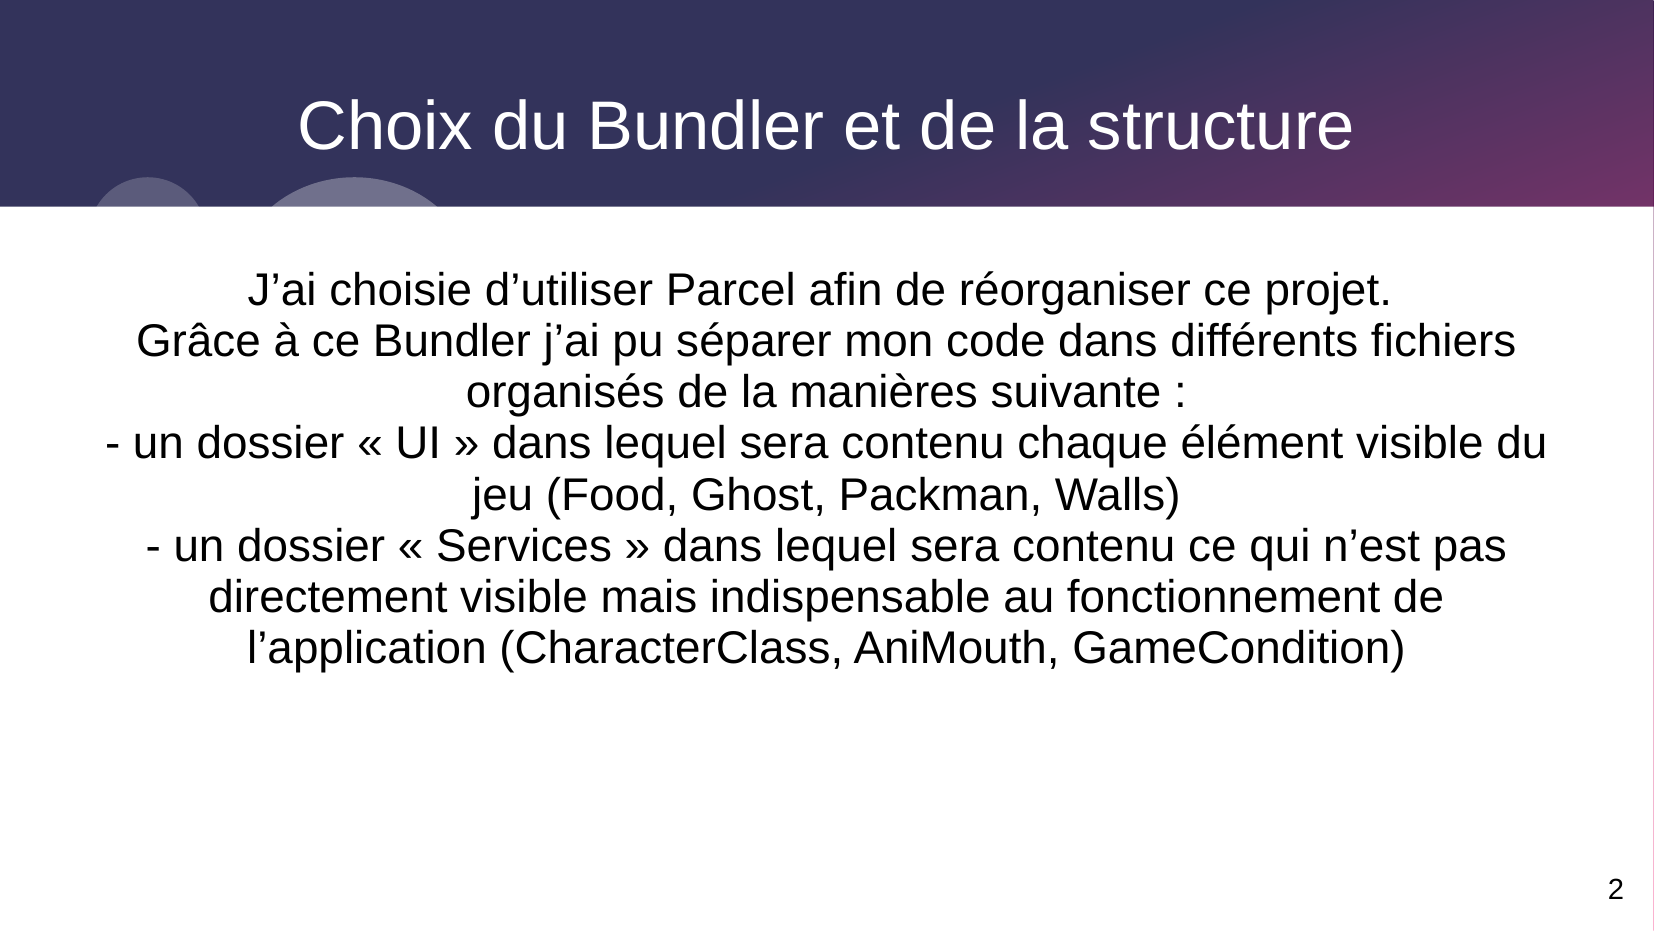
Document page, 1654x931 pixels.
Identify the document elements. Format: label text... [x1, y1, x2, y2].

subtitle J’ai choisie d’utiliser Parcel afin de réorganiser ce projet. Grâce à ce Bundler j’ai pu séparer mon code dans différents fichiers organisés de la manières suivante : - un dossier « UI » dans lequel sera contenu chaque élément visible du jeu (Food, Ghost, Packman, Walls) - un dossier « Services » dans lequel sera contenu ce qui n’est pas directement visible mais indispensable au fonctionnement de l’application (CharacterClass, AniMouth, GameCondition) [88, 236, 1565, 827]
title Choix du Bundler et de la structure [88, 44, 1565, 207]
